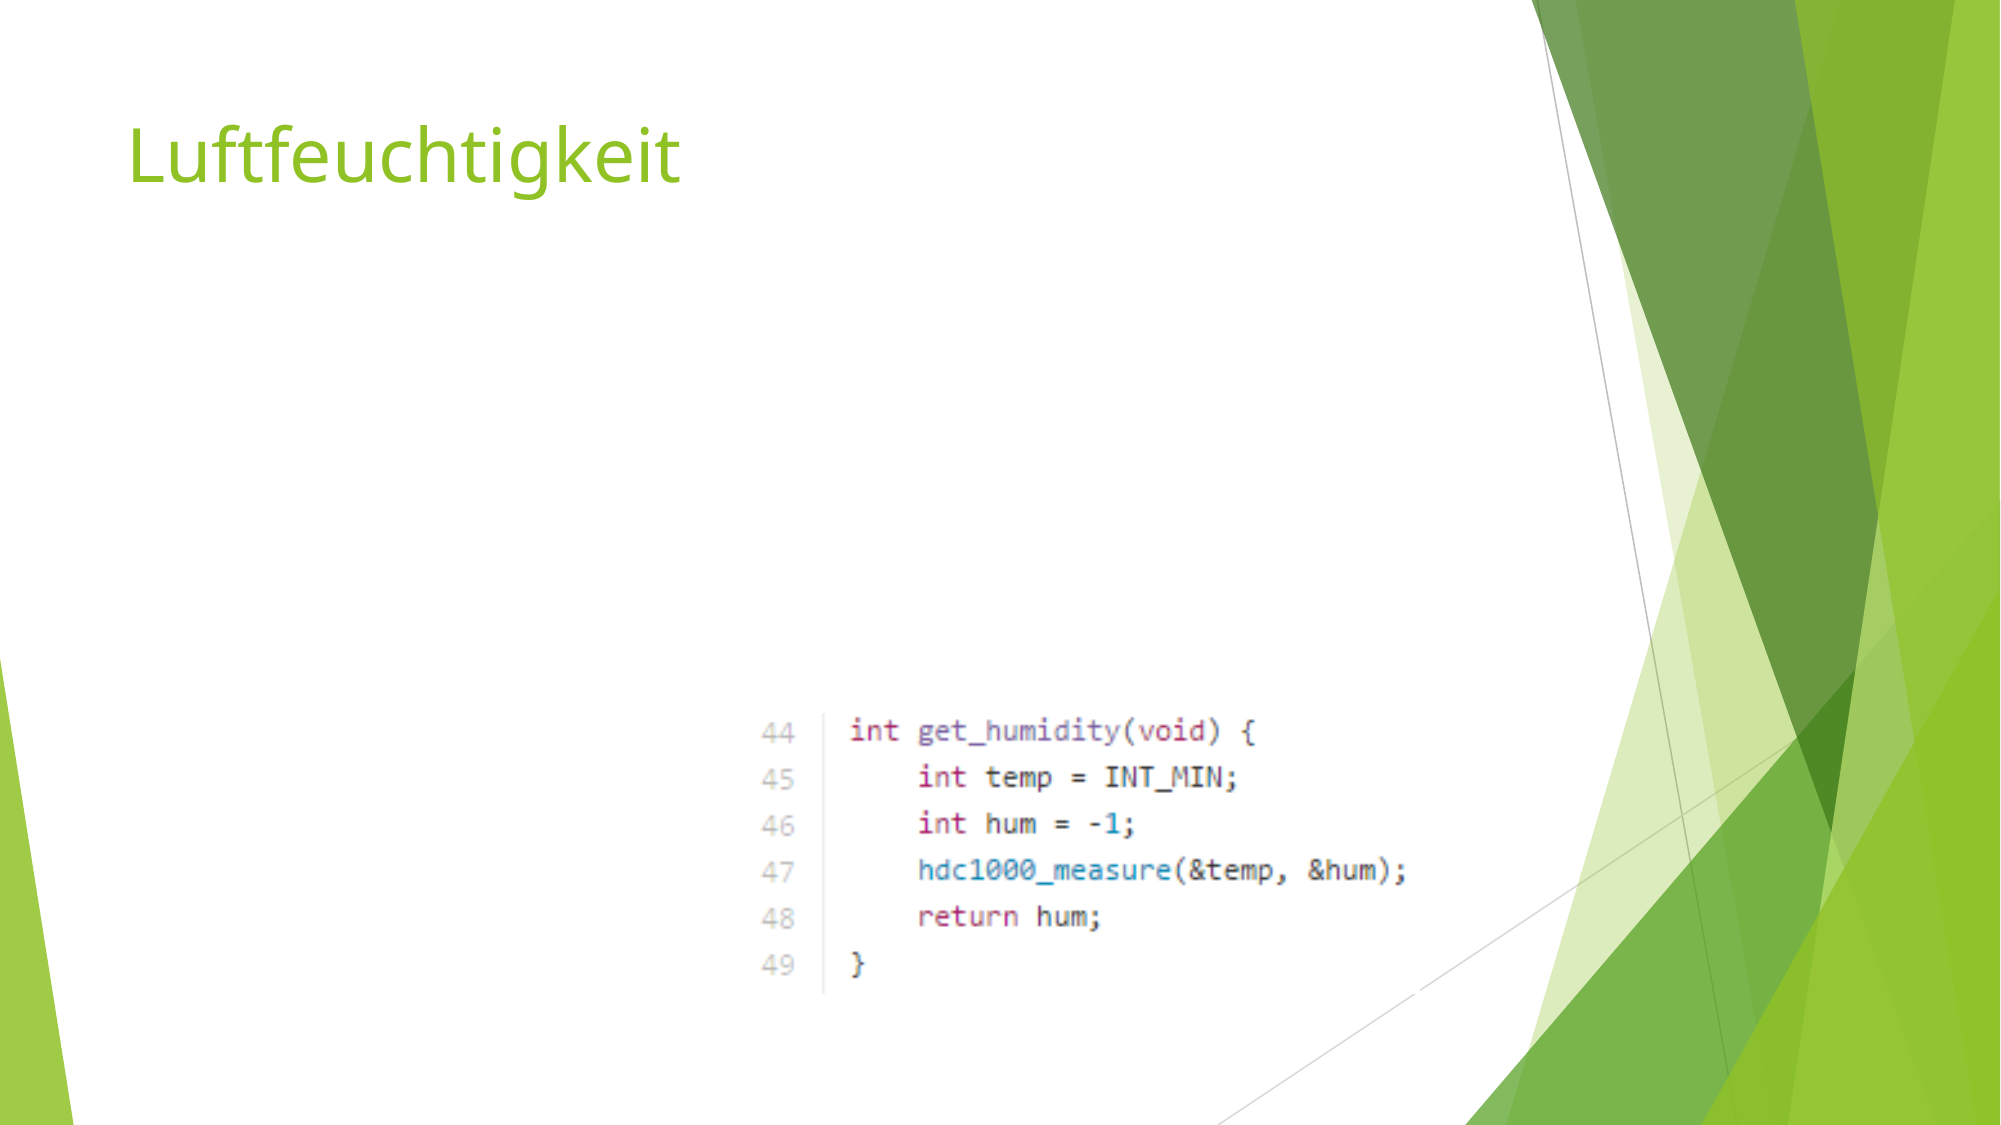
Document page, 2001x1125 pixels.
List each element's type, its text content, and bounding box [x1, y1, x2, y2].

picture [756, 713, 1420, 994]
title Luftfeuchtigkeit [111, 99, 1522, 317]
